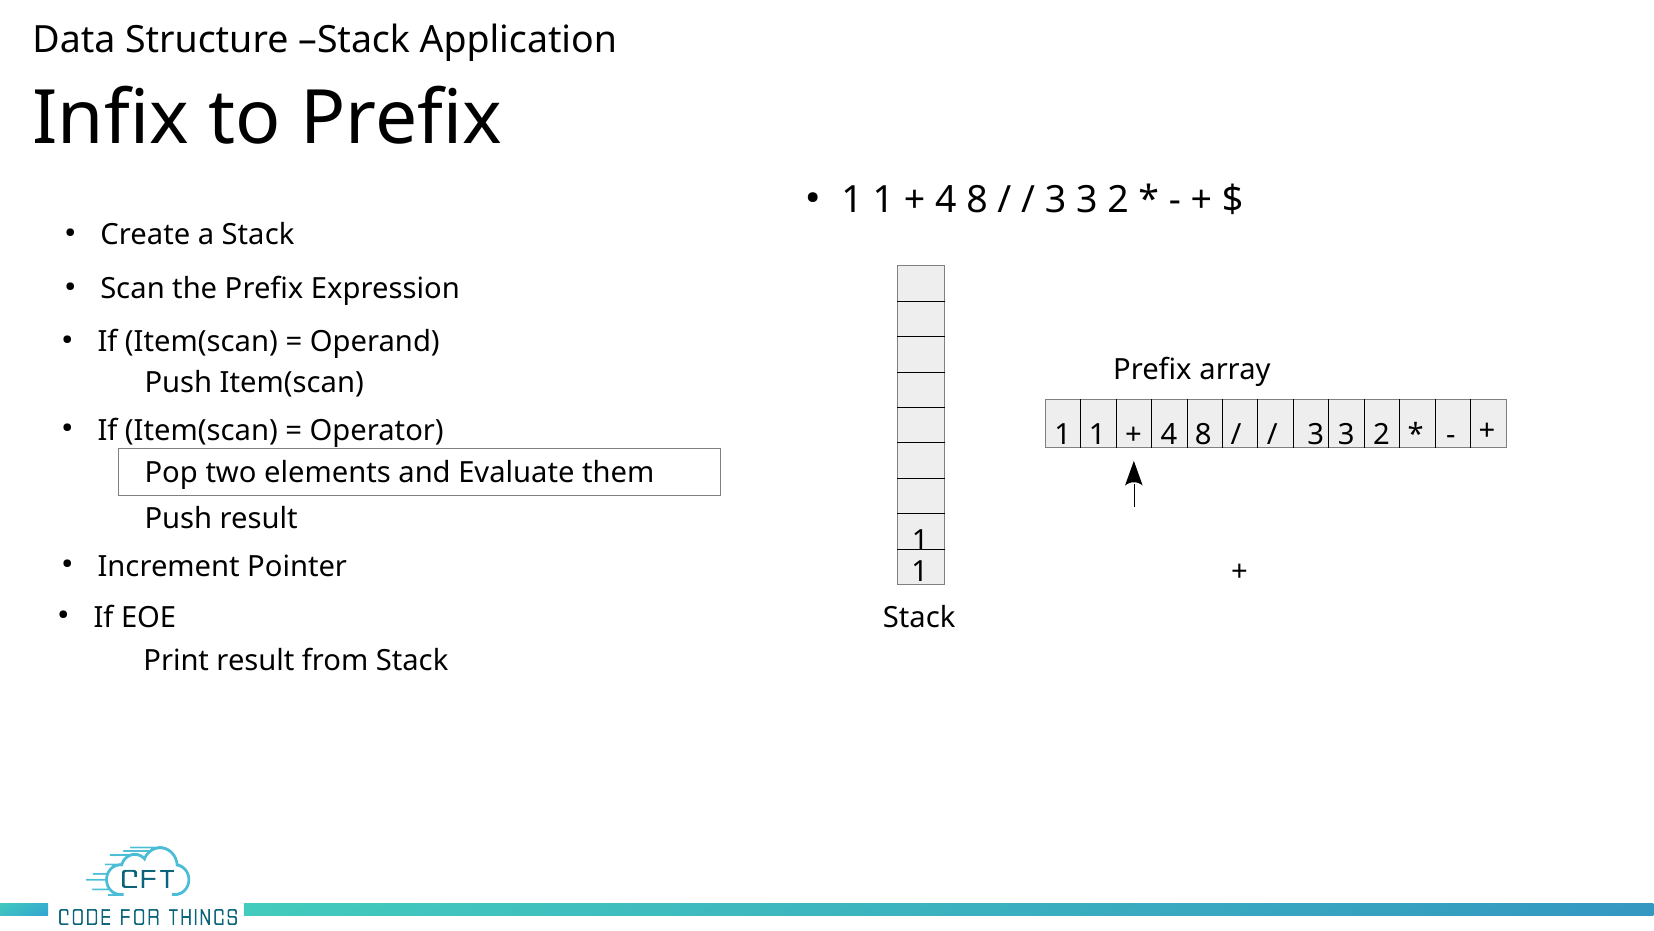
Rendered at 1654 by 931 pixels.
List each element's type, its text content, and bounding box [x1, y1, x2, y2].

text_box / [1215, 405, 1252, 456]
text_box [897, 302, 945, 336]
text_box [897, 373, 945, 407]
text_box 1 [1074, 406, 1123, 456]
text_box [897, 265, 945, 301]
text_box 1 [897, 512, 946, 562]
text_box 1 [1039, 405, 1088, 455]
text_box [897, 479, 945, 512]
text_box Push Item(scan) [94, 373, 426, 401]
text_box [1365, 399, 1399, 405]
title Data Structure –Stack Application Infix to Prefix [32, 12, 1536, 166]
text_box 2 [1372, 405, 1407, 455]
text_box / [1252, 405, 1301, 456]
picture [59, 846, 237, 925]
text_box * [1407, 405, 1431, 455]
text_box Prefix array [1098, 340, 1312, 390]
text_box [1188, 399, 1222, 405]
text_box 3 [1341, 405, 1372, 455]
text_box Increment Pointer [47, 537, 621, 597]
text_box If EOE [43, 588, 375, 638]
text_box [1258, 399, 1293, 405]
text_box 1 1 + 4 8 / / 3 3 2 * - + $ [791, 165, 1377, 225]
text_box Create a Stack [50, 206, 355, 266]
text_box [1081, 399, 1116, 406]
text_box [1294, 399, 1328, 405]
text_box [1400, 399, 1435, 405]
text_box + [1463, 401, 1518, 451]
text_box 1 [896, 543, 945, 593]
text_box [1152, 399, 1187, 405]
text_box 8 [1180, 405, 1229, 455]
text_box [897, 337, 945, 372]
text_box [1223, 399, 1257, 405]
text_box - [1431, 405, 1472, 455]
text_box 3 [1292, 405, 1341, 455]
text_box Scan the Prefix Expression [50, 259, 537, 319]
text_box Print result from Stack [93, 631, 615, 691]
text_box [1436, 399, 1470, 405]
text_box Push result [94, 490, 426, 550]
text_box [1329, 399, 1364, 405]
text_box [897, 443, 945, 478]
text_box + [1216, 543, 1271, 593]
text_box If (Item(scan) = Operand) [47, 312, 491, 373]
text_box [709, 448, 721, 496]
text_box [897, 408, 945, 442]
text_box Stack [868, 588, 979, 638]
text_box [1045, 399, 1080, 405]
text_box [1117, 399, 1151, 405]
text_box + [1110, 405, 1145, 455]
text_box 4 [1145, 405, 1180, 455]
text_box Pop two elements and Evaluate them [94, 443, 709, 502]
text_box If (Item(scan) = Operator) [47, 401, 496, 461]
